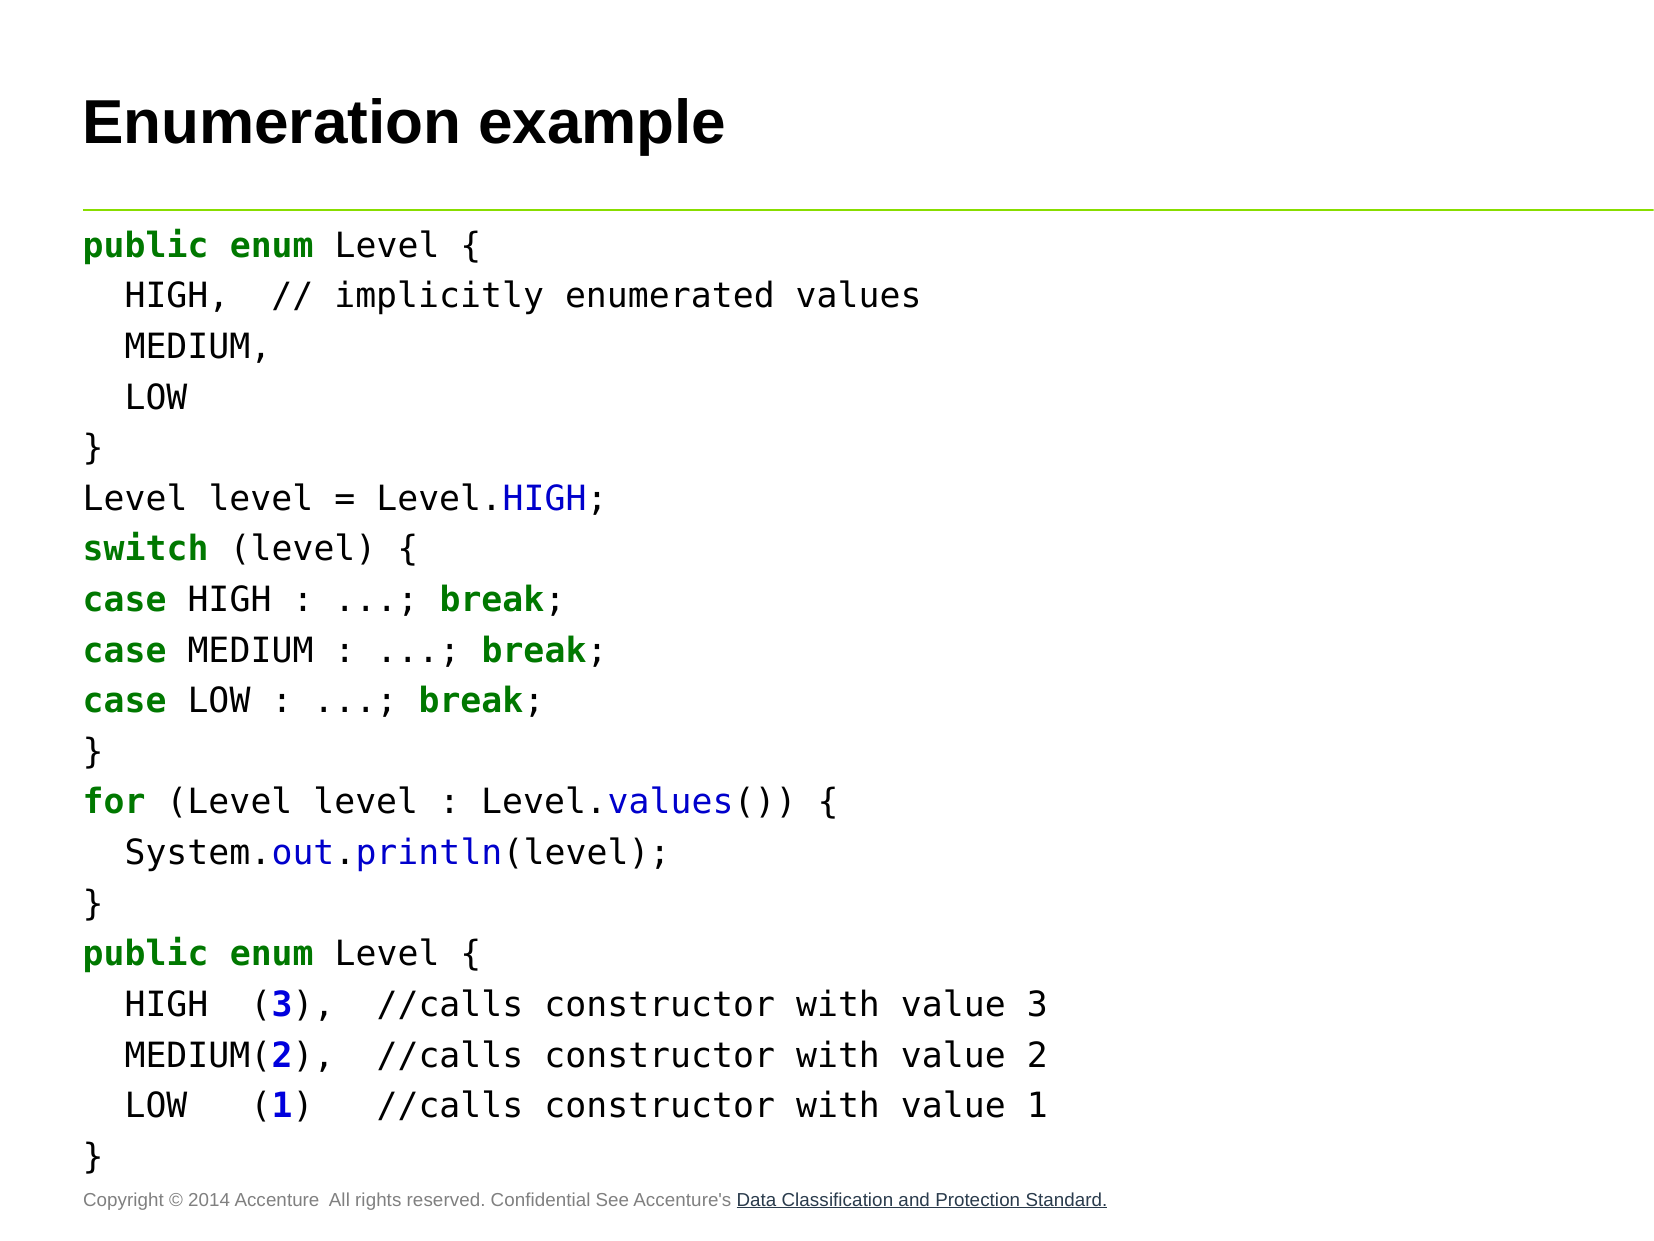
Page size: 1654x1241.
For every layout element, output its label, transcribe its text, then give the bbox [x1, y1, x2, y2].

list public enum Level { HIGH, // implicitly enumerated values MEDIUM, LOW } Level level = Level.HIGH; switch (level) { case HIGH : ...; break; case MEDIUM : ...; break; case LOW : ...; break; } for (Level level : Level.values()) { System.out.println(level); } public enum Level { HIGH (3), //calls constructor with value 3 MEDIUM(2), //calls constructor with value 2 LOW (1) //calls constructor with value 1 } [82, 225, 1538, 1186]
title Enumeration example [82, 49, 1571, 196]
